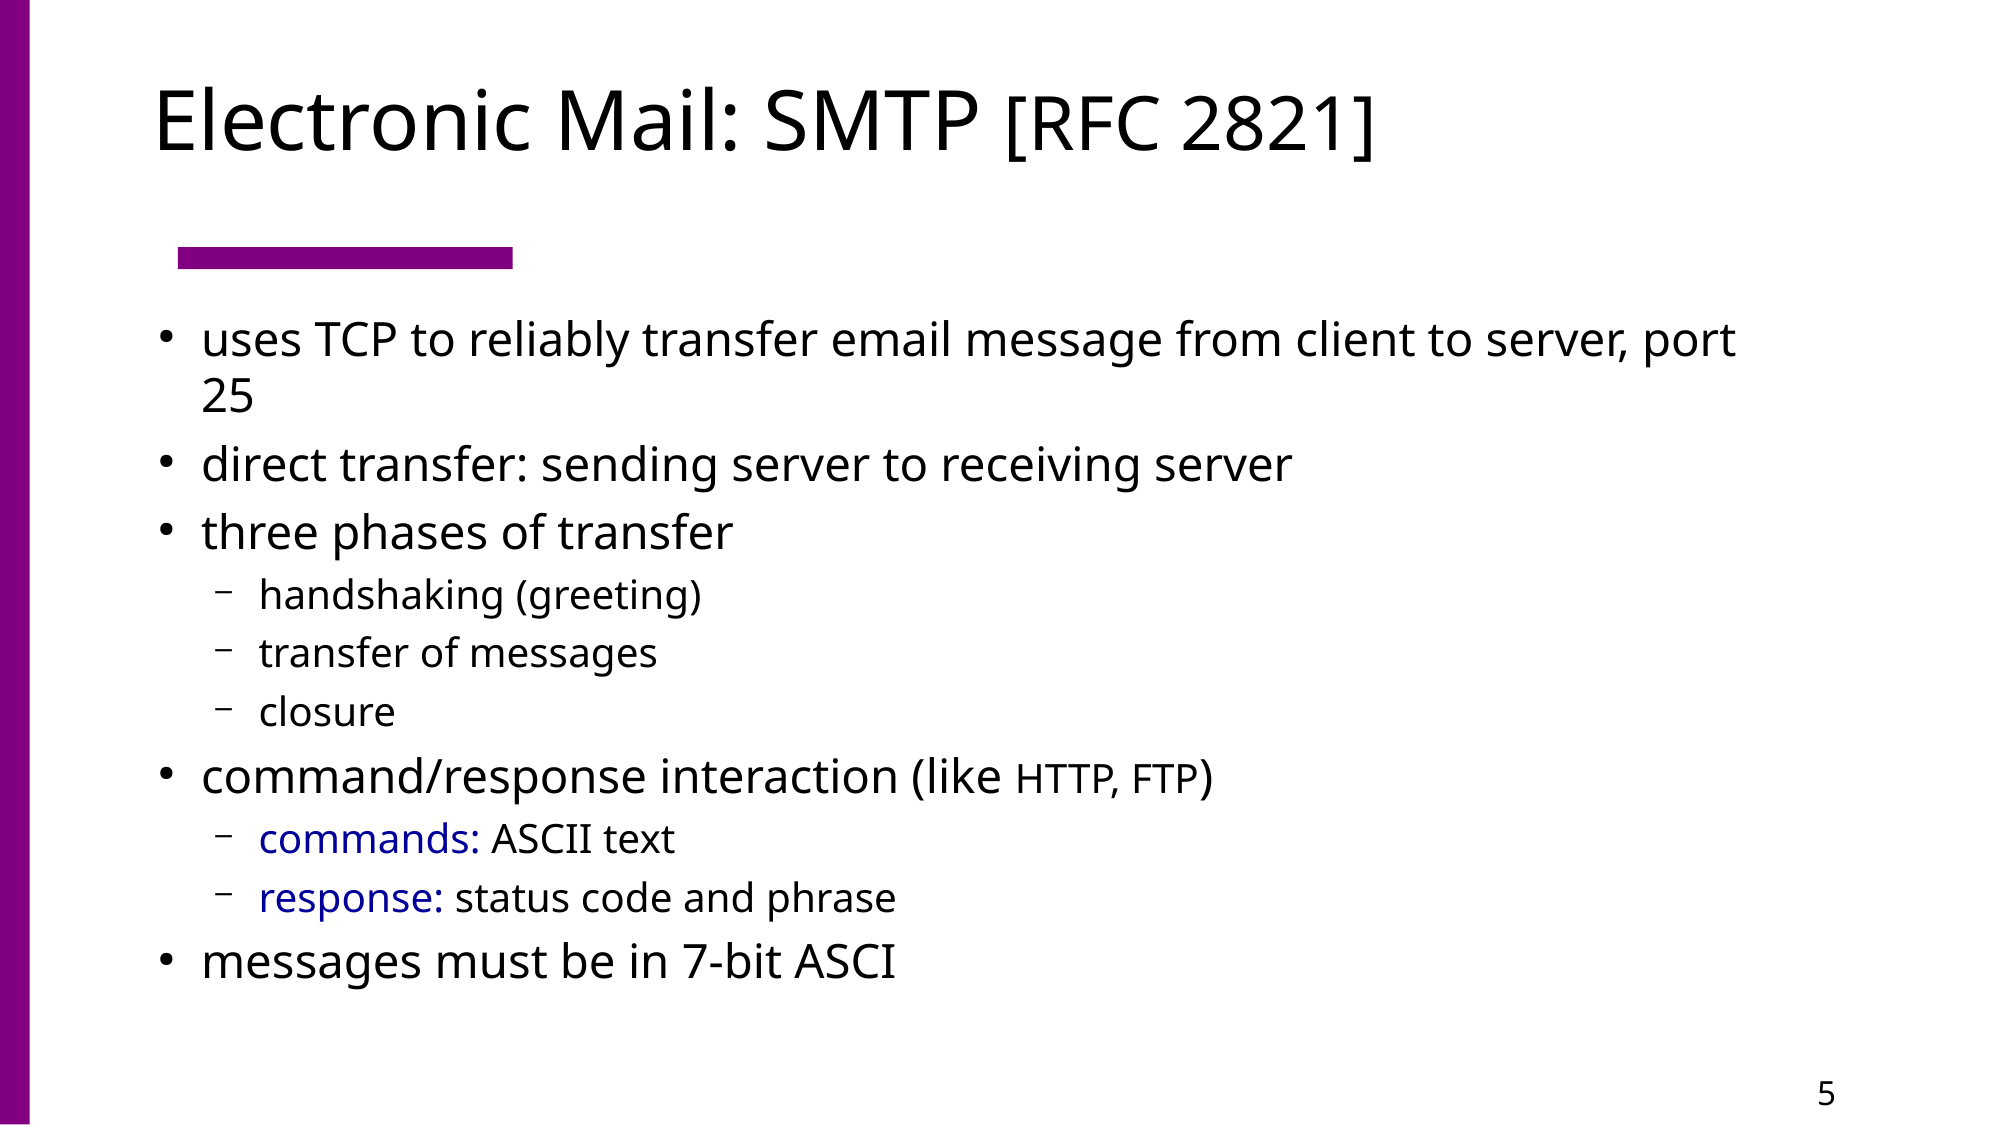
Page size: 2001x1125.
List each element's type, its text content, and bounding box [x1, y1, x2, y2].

list uses TCP to reliably transfer email message from client to server, port 25 direct transfer: sending server to receiving server three phases of transfer handshaking (greeting) transfer of messages closure command/response interaction (like HTTP, FTP) commands: ASCII text response: status code and phrase messages must be in 7-bit ASCI [128, 233, 1798, 996]
title Electronic Mail: SMTP [RFC 2821] [102, 38, 1803, 196]
